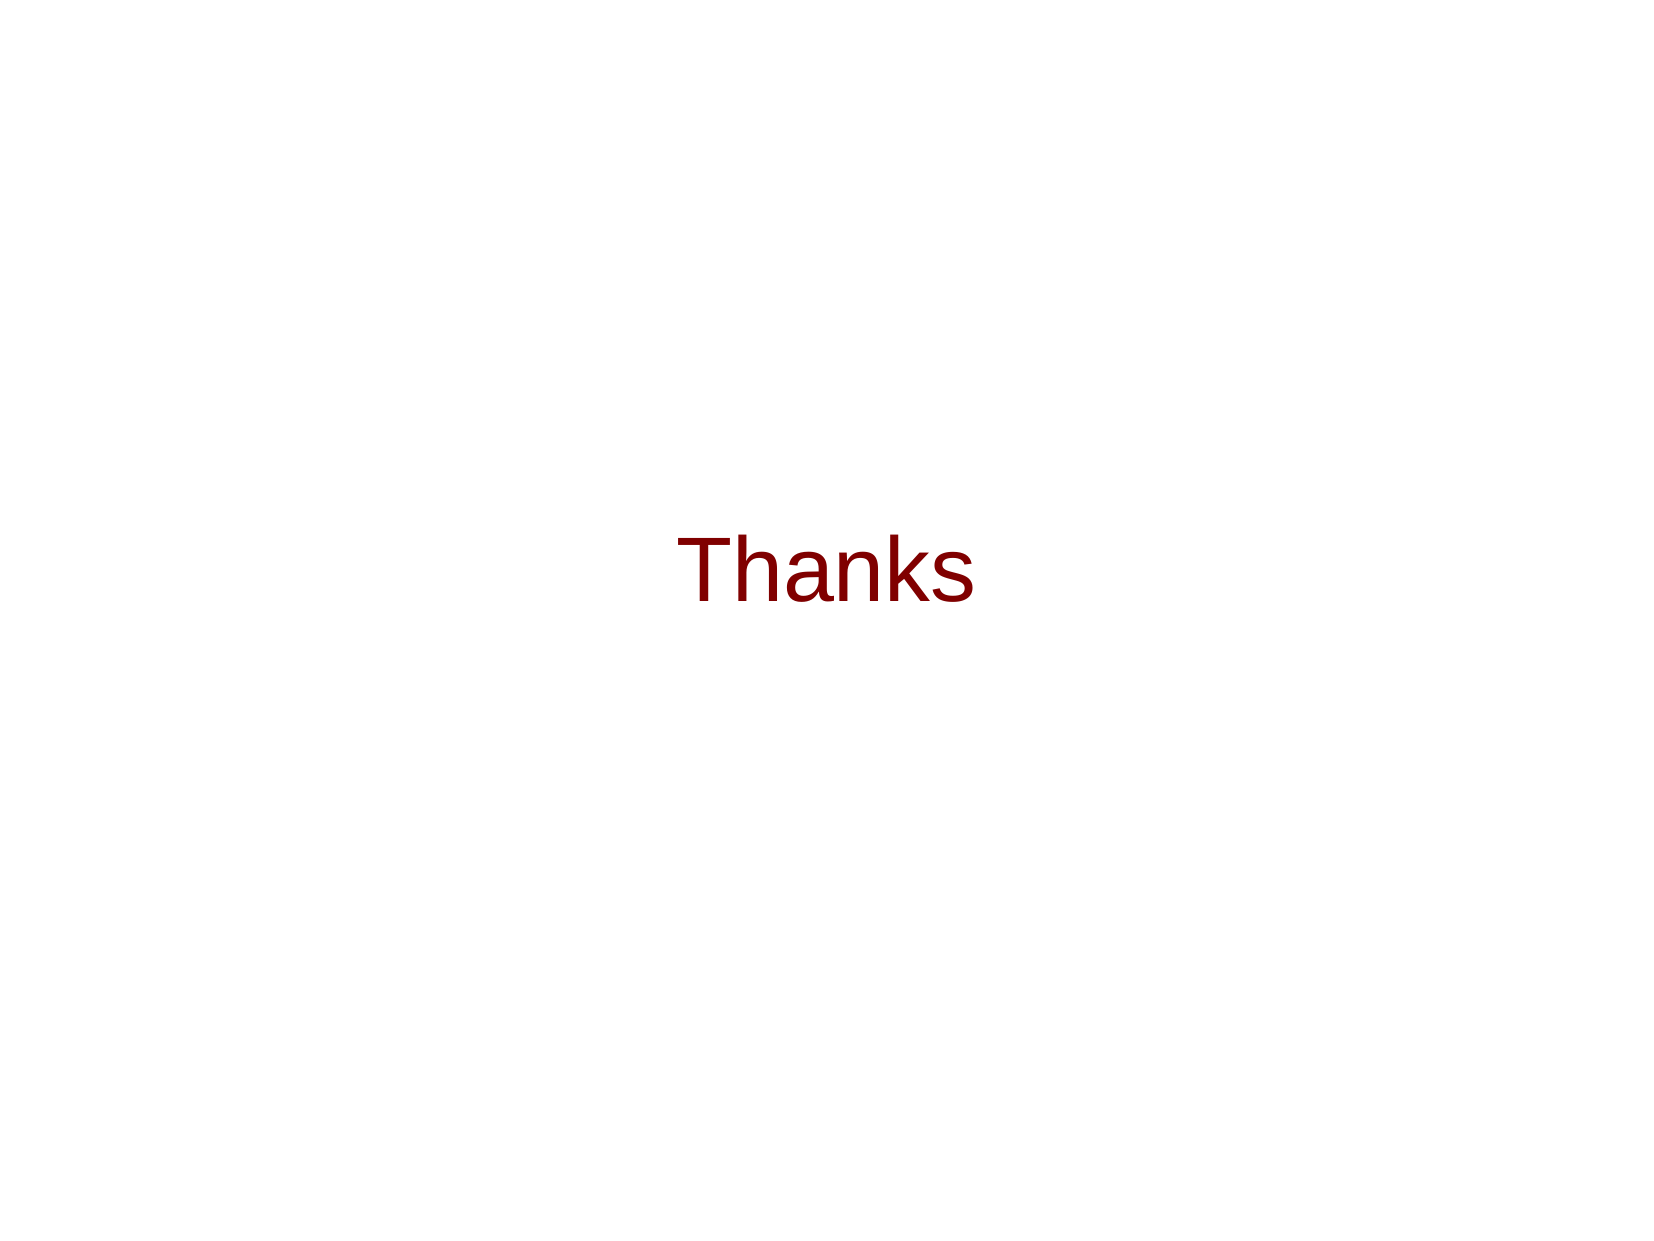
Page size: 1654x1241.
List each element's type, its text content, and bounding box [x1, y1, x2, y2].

title Thanks [82, 466, 1571, 674]
